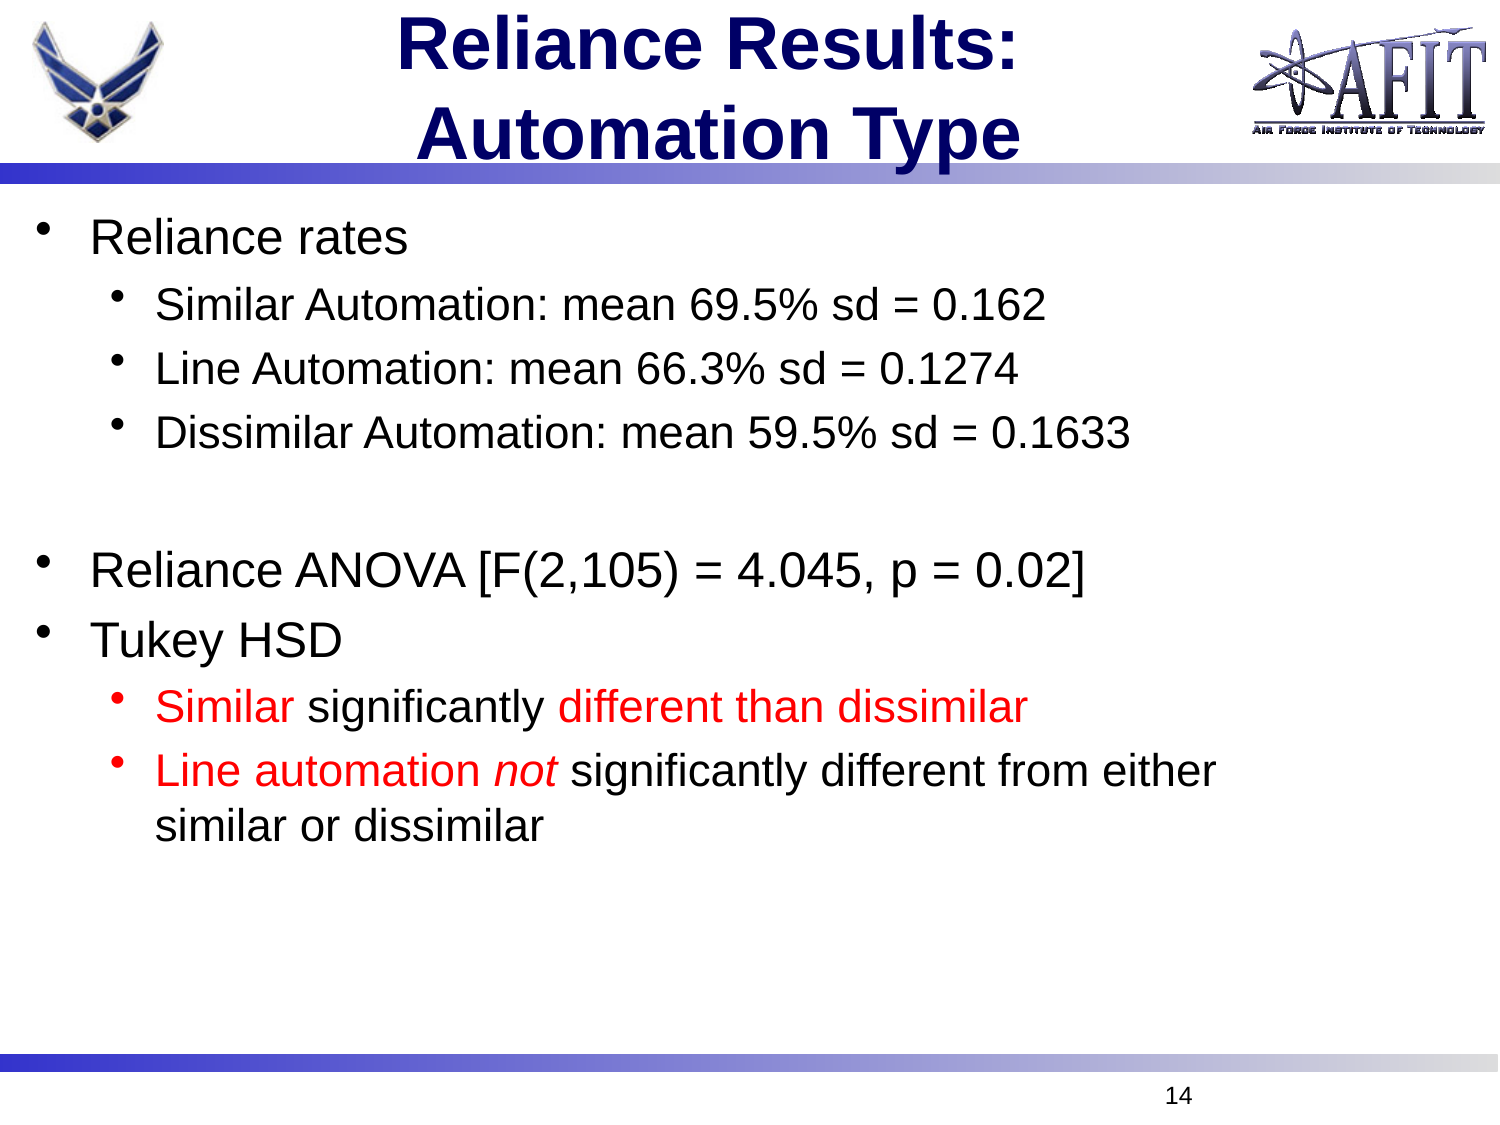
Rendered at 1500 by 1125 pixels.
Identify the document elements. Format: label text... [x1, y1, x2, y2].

list Reliance rates Similar Automation: mean 69.5% sd = 0.162 Line Automation: mean 66.3% sd = 0.1274 Dissimilar Automation: mean 59.5% sd = 0.1633 Reliance ANOVA [F(2,105) = 4.045, p = 0.02] Tukey HSD Similar significantly different than dissimilar Line automation not significantly different from either similar or dissimilar [20, 197, 1370, 873]
picture [1275, 24, 1488, 139]
picture [32, 21, 163, 143]
slide_number <number> [1149, 1065, 1500, 1125]
title Reliance Results: Automation Type [163, 0, 1275, 169]
